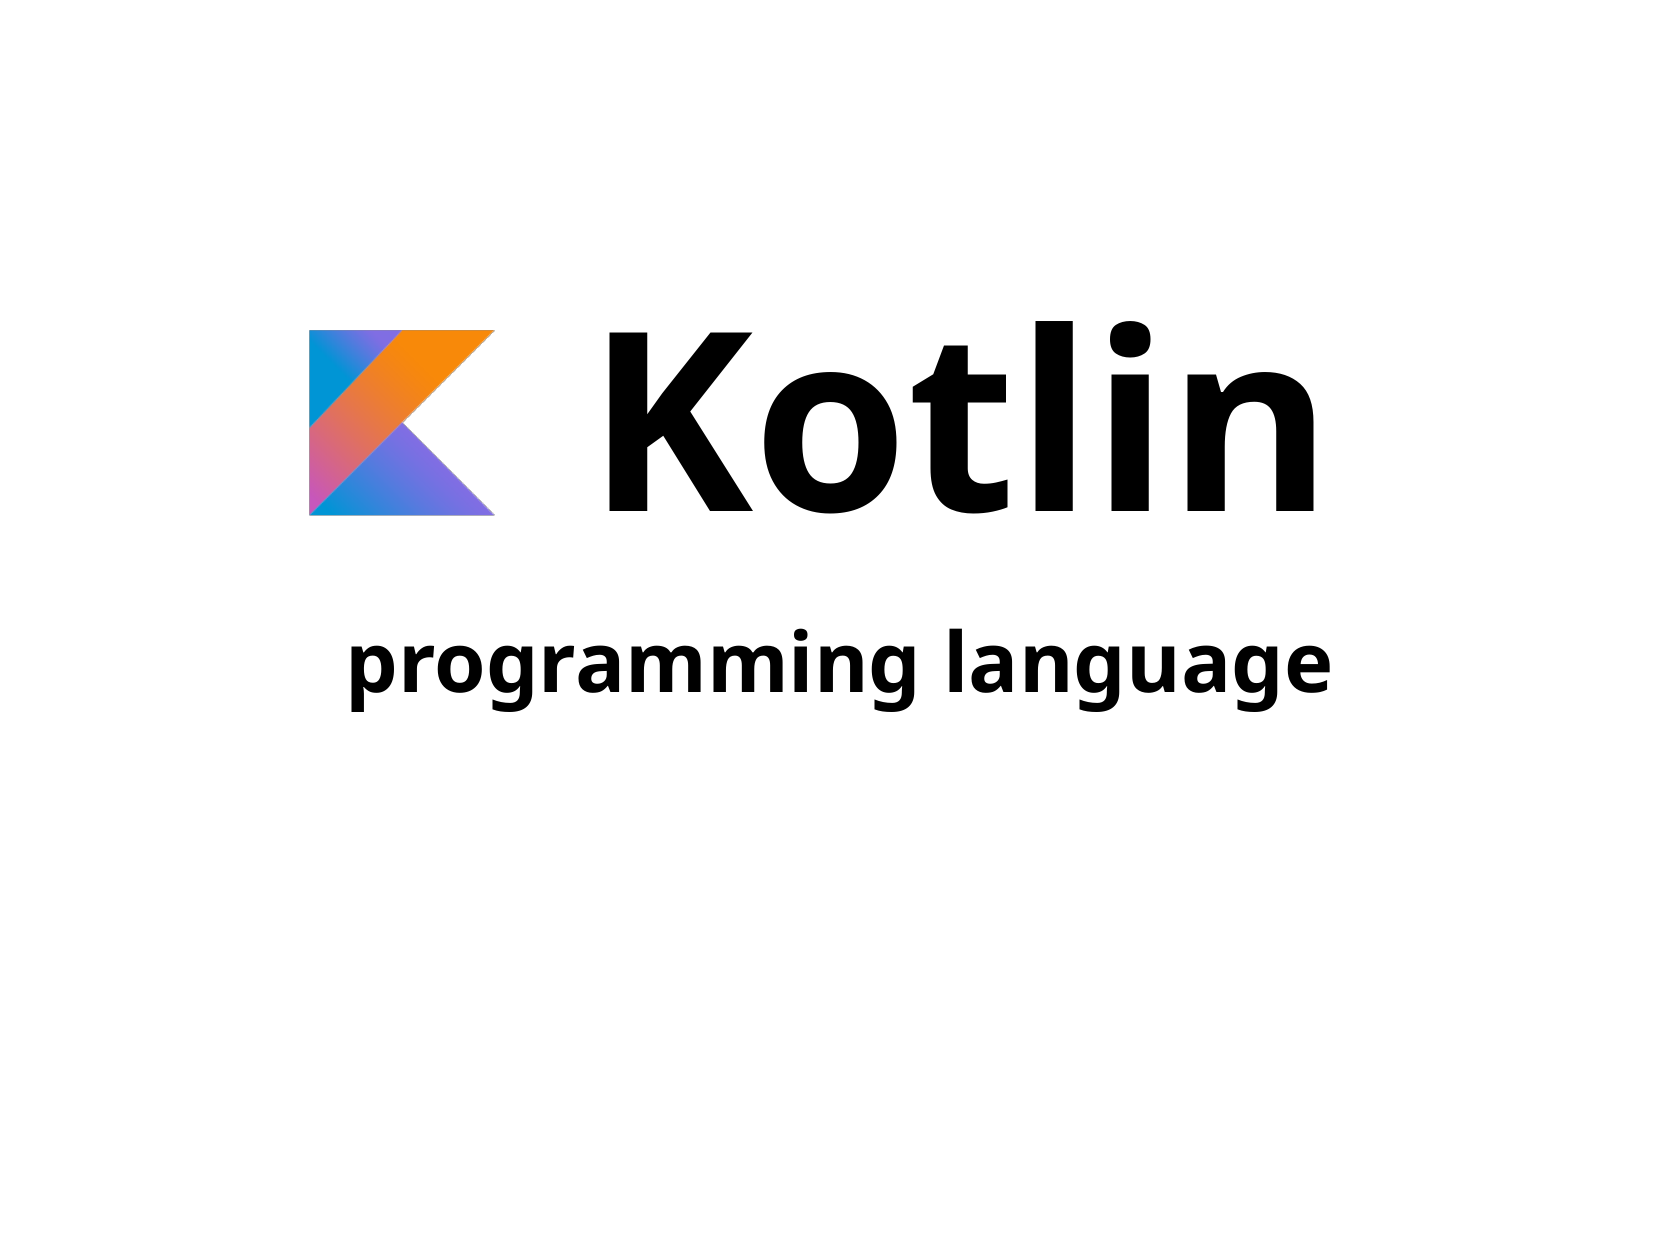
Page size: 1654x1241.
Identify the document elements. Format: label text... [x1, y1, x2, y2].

text_box programming language [210, 585, 1471, 736]
picture [307, 329, 497, 518]
subtitle Kotlin [510, 111, 1411, 585]
